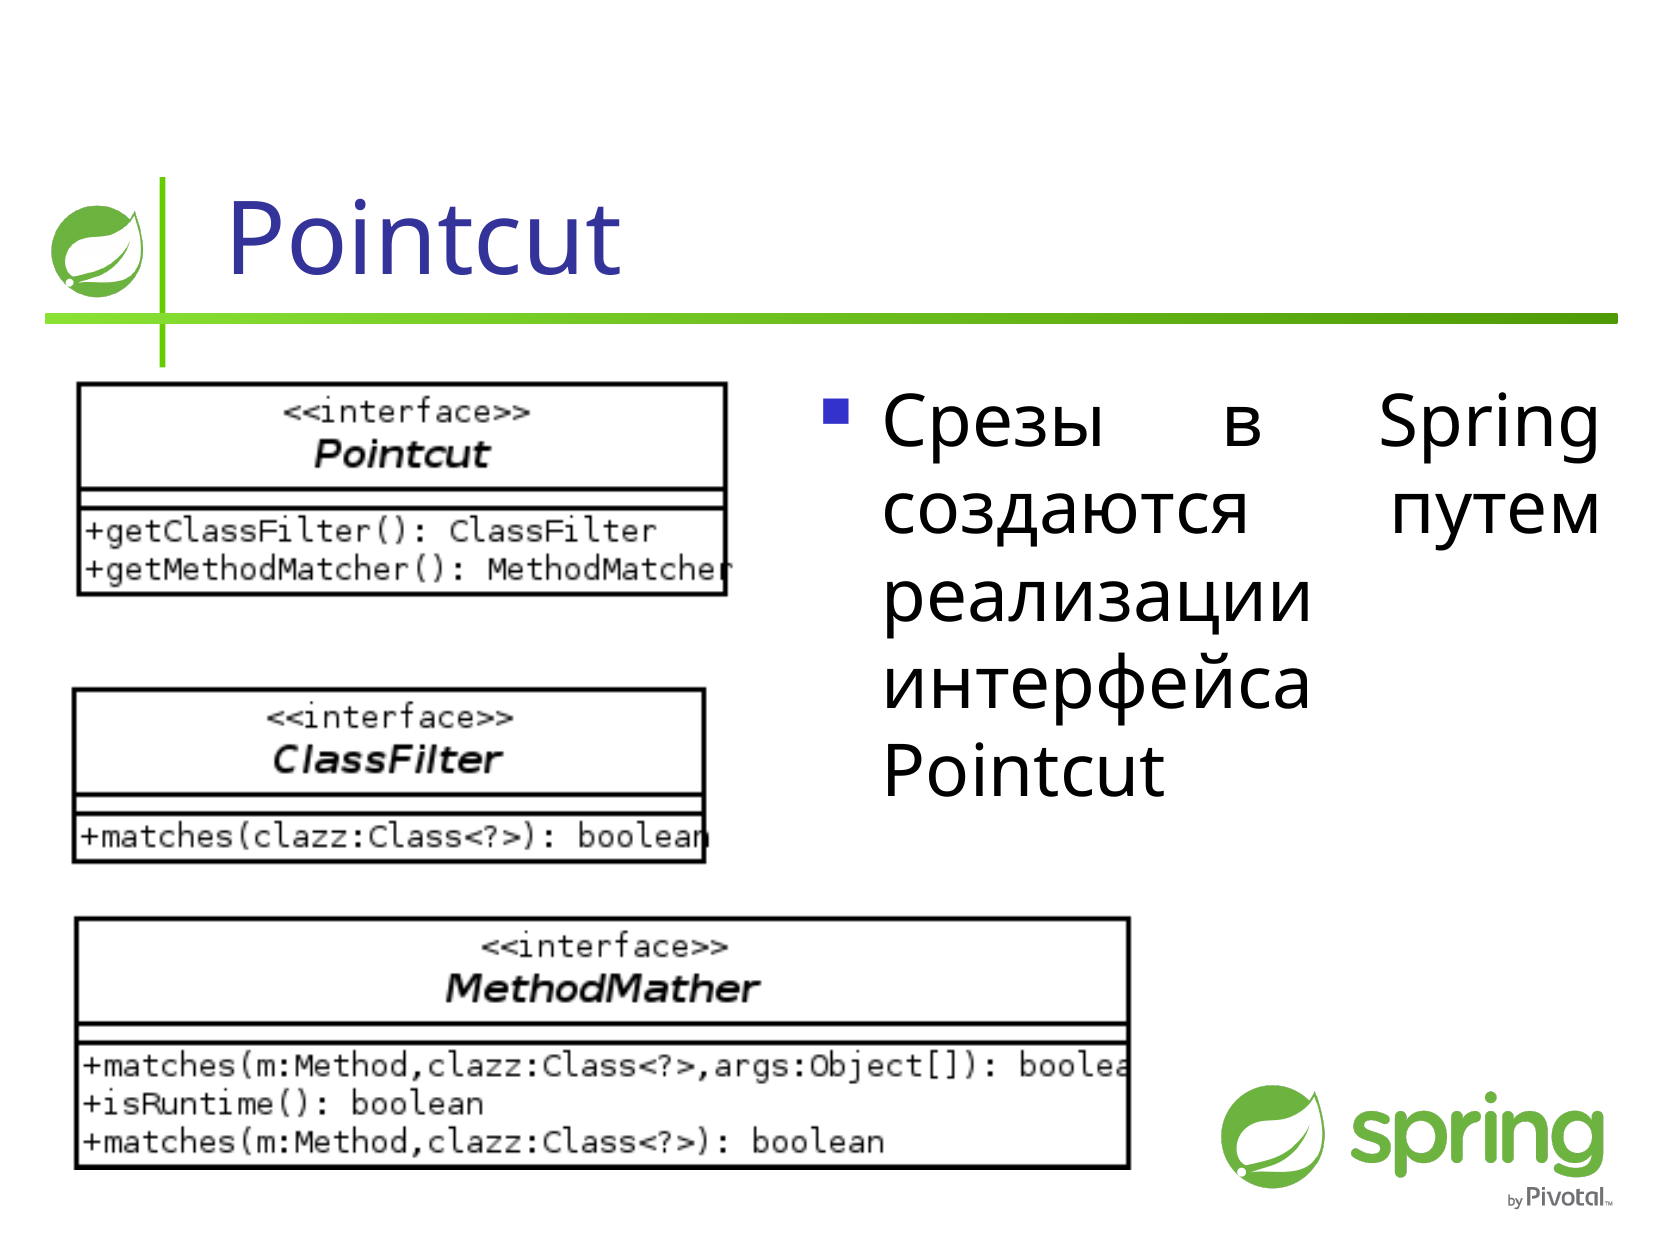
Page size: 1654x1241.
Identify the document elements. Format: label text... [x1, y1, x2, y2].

title Pointcut [208, 38, 1618, 304]
picture [70, 380, 1134, 1170]
list Срезы в Spring создаются путем реализации интерфейса Pointcut [803, 364, 1620, 875]
picture [1216, 1081, 1618, 1212]
